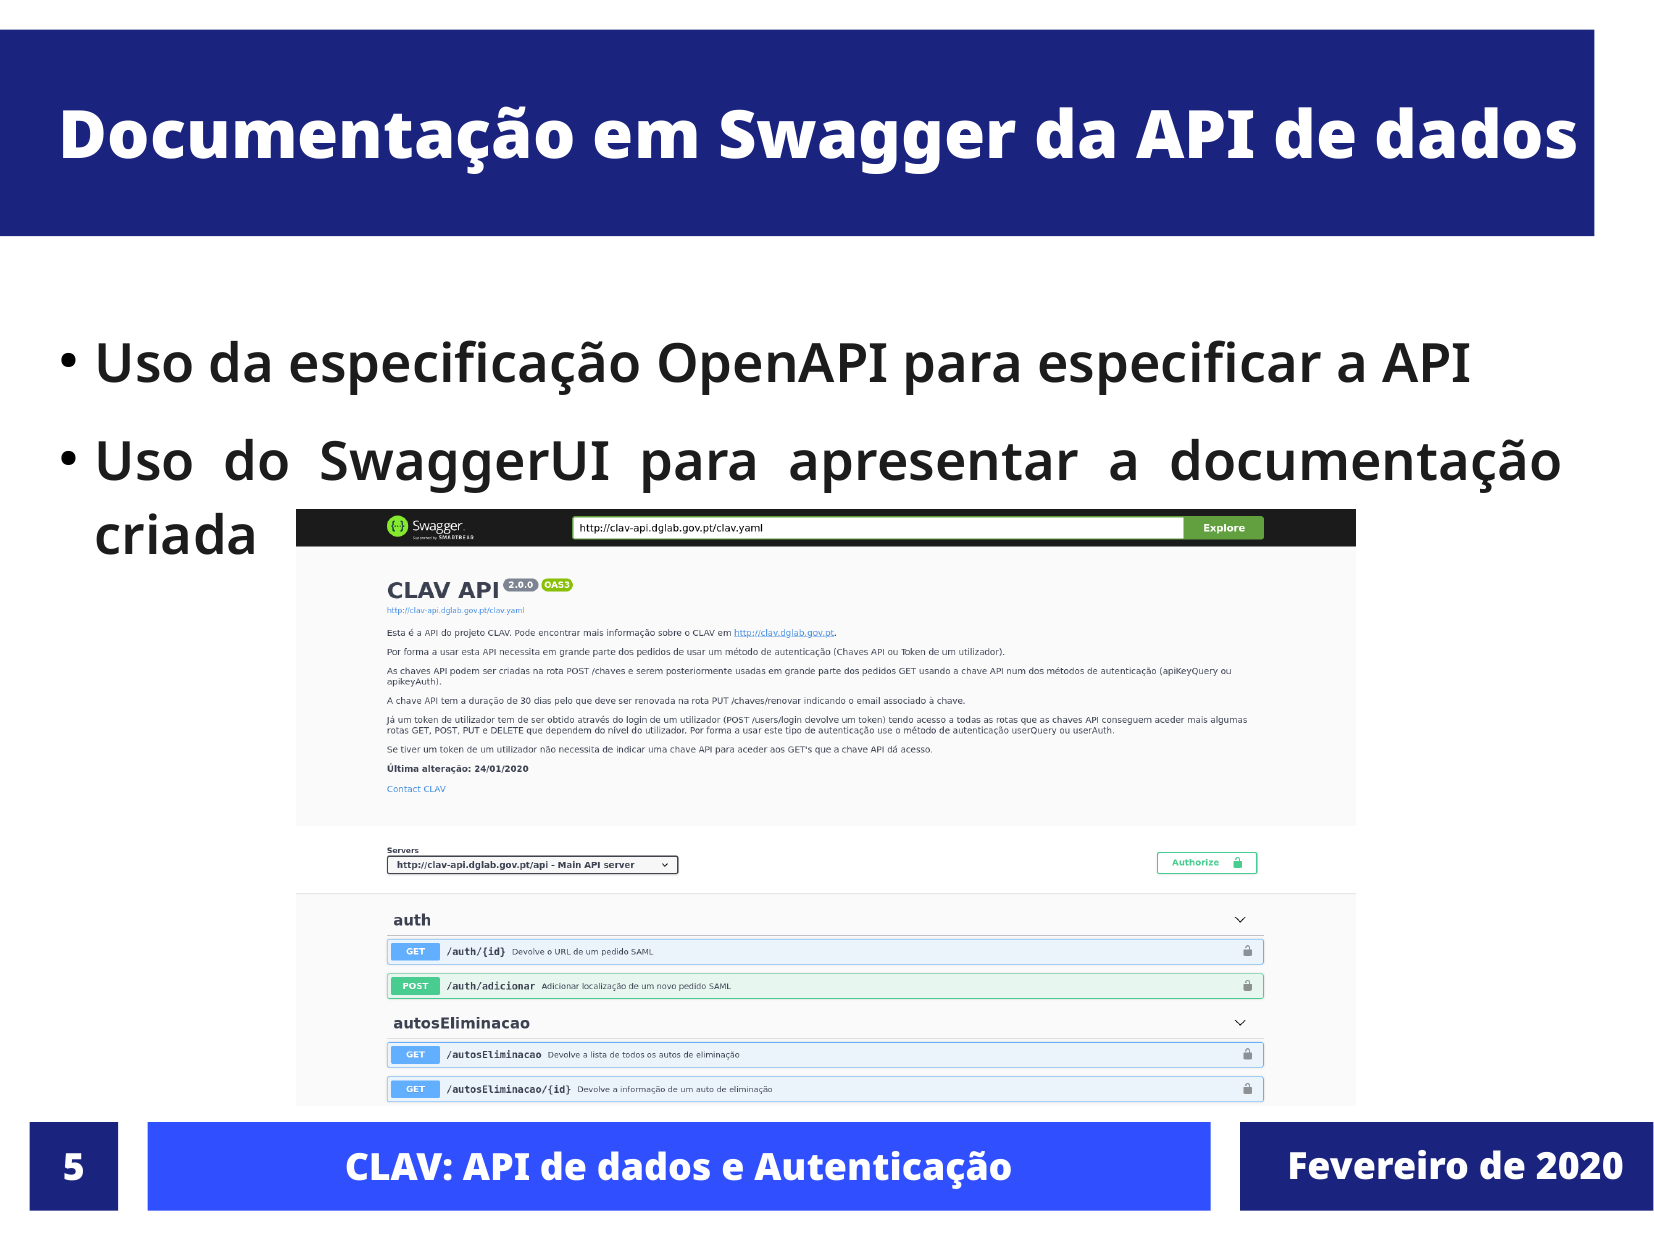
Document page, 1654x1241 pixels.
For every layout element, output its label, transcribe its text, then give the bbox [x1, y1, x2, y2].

title Documentação em Swagger da API de dados [59, 59, 1595, 207]
list Uso da especificação OpenAPI para especificar a API Uso do SwaggerUI para apresentar a documentação criada [59, 324, 1565, 1093]
picture [296, 509, 1356, 1106]
